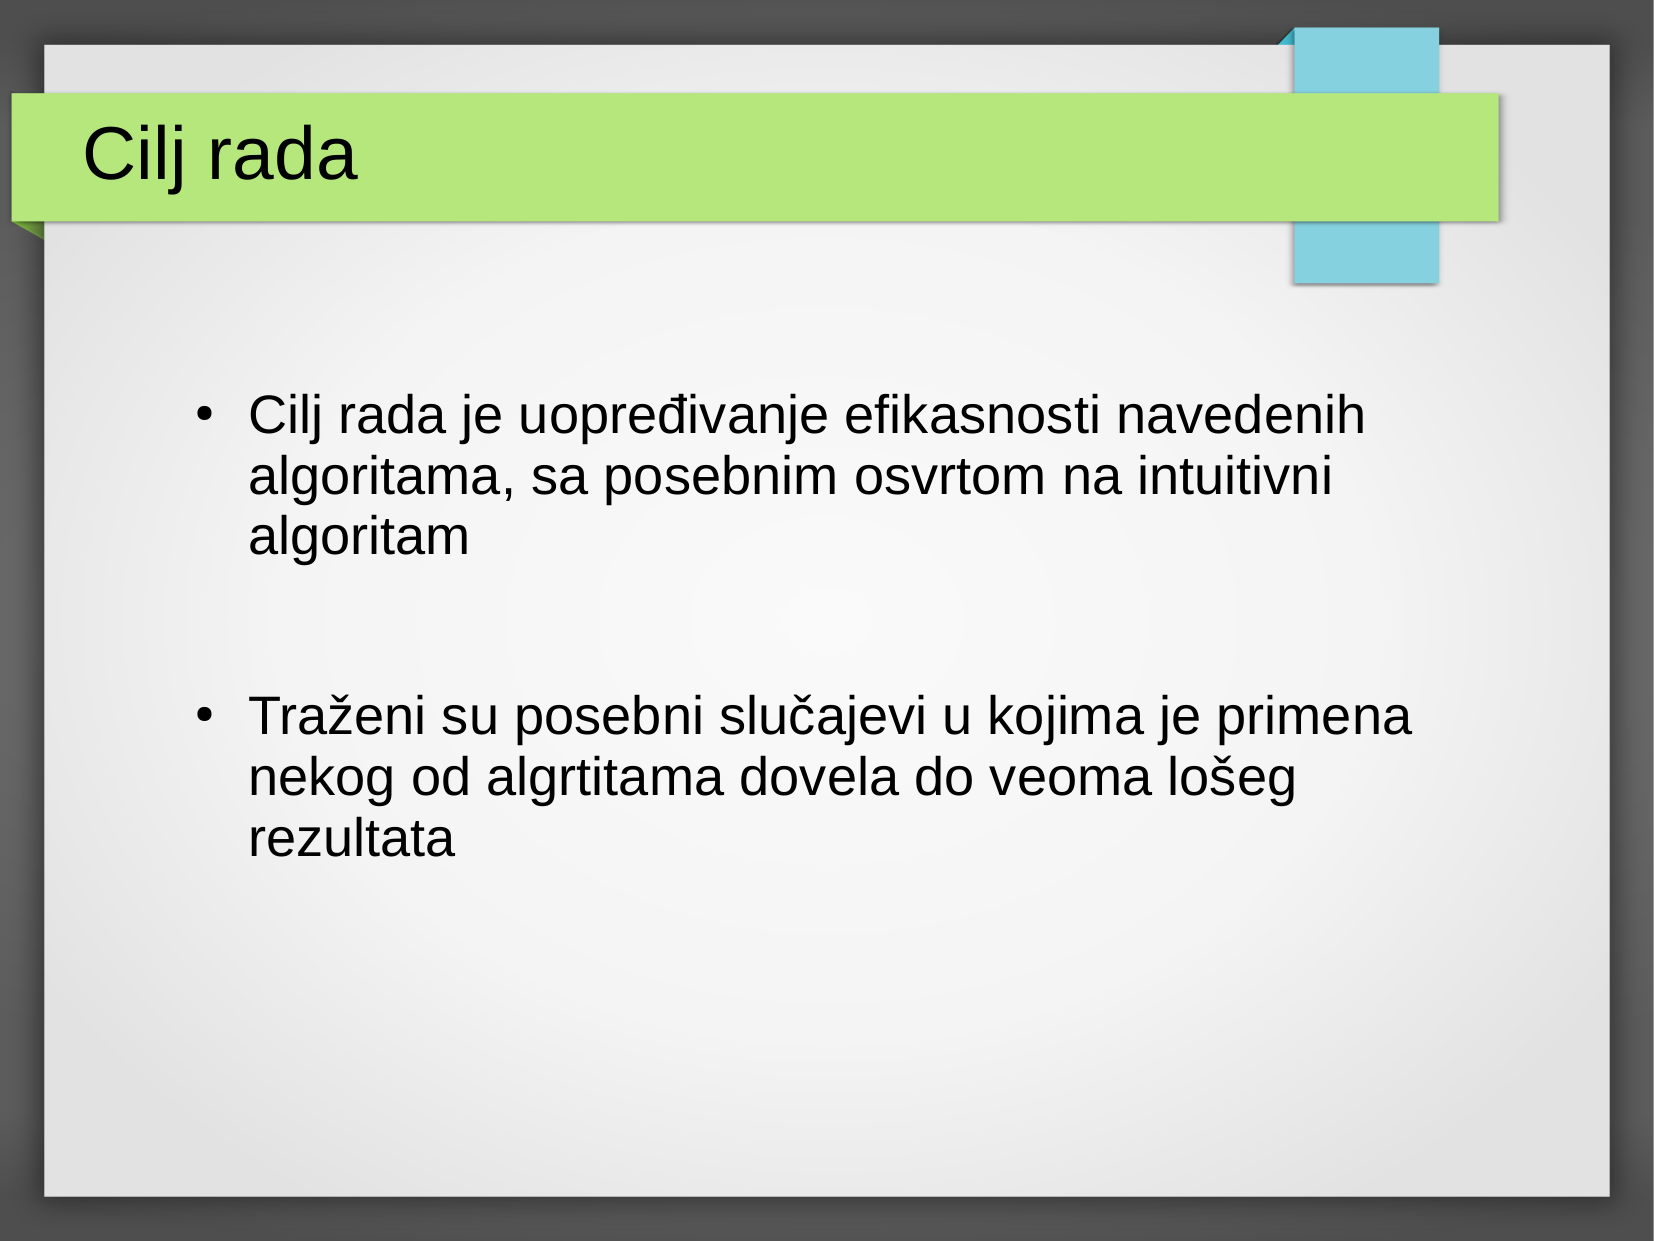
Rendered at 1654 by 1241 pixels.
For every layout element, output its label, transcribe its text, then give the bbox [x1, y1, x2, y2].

picture [0, 0, 1654, 1241]
list Cilj rada je uopređivanje efikasnosti navedenih algoritama, sa posebnim osvrtom na intuitivni algoritam Traženi su posebni slučajevi u kojima je primena nekog od algrtitama dovela do veoma lošeg rezultata [177, 384, 1506, 1104]
title Cilj rada [82, 94, 1264, 213]
